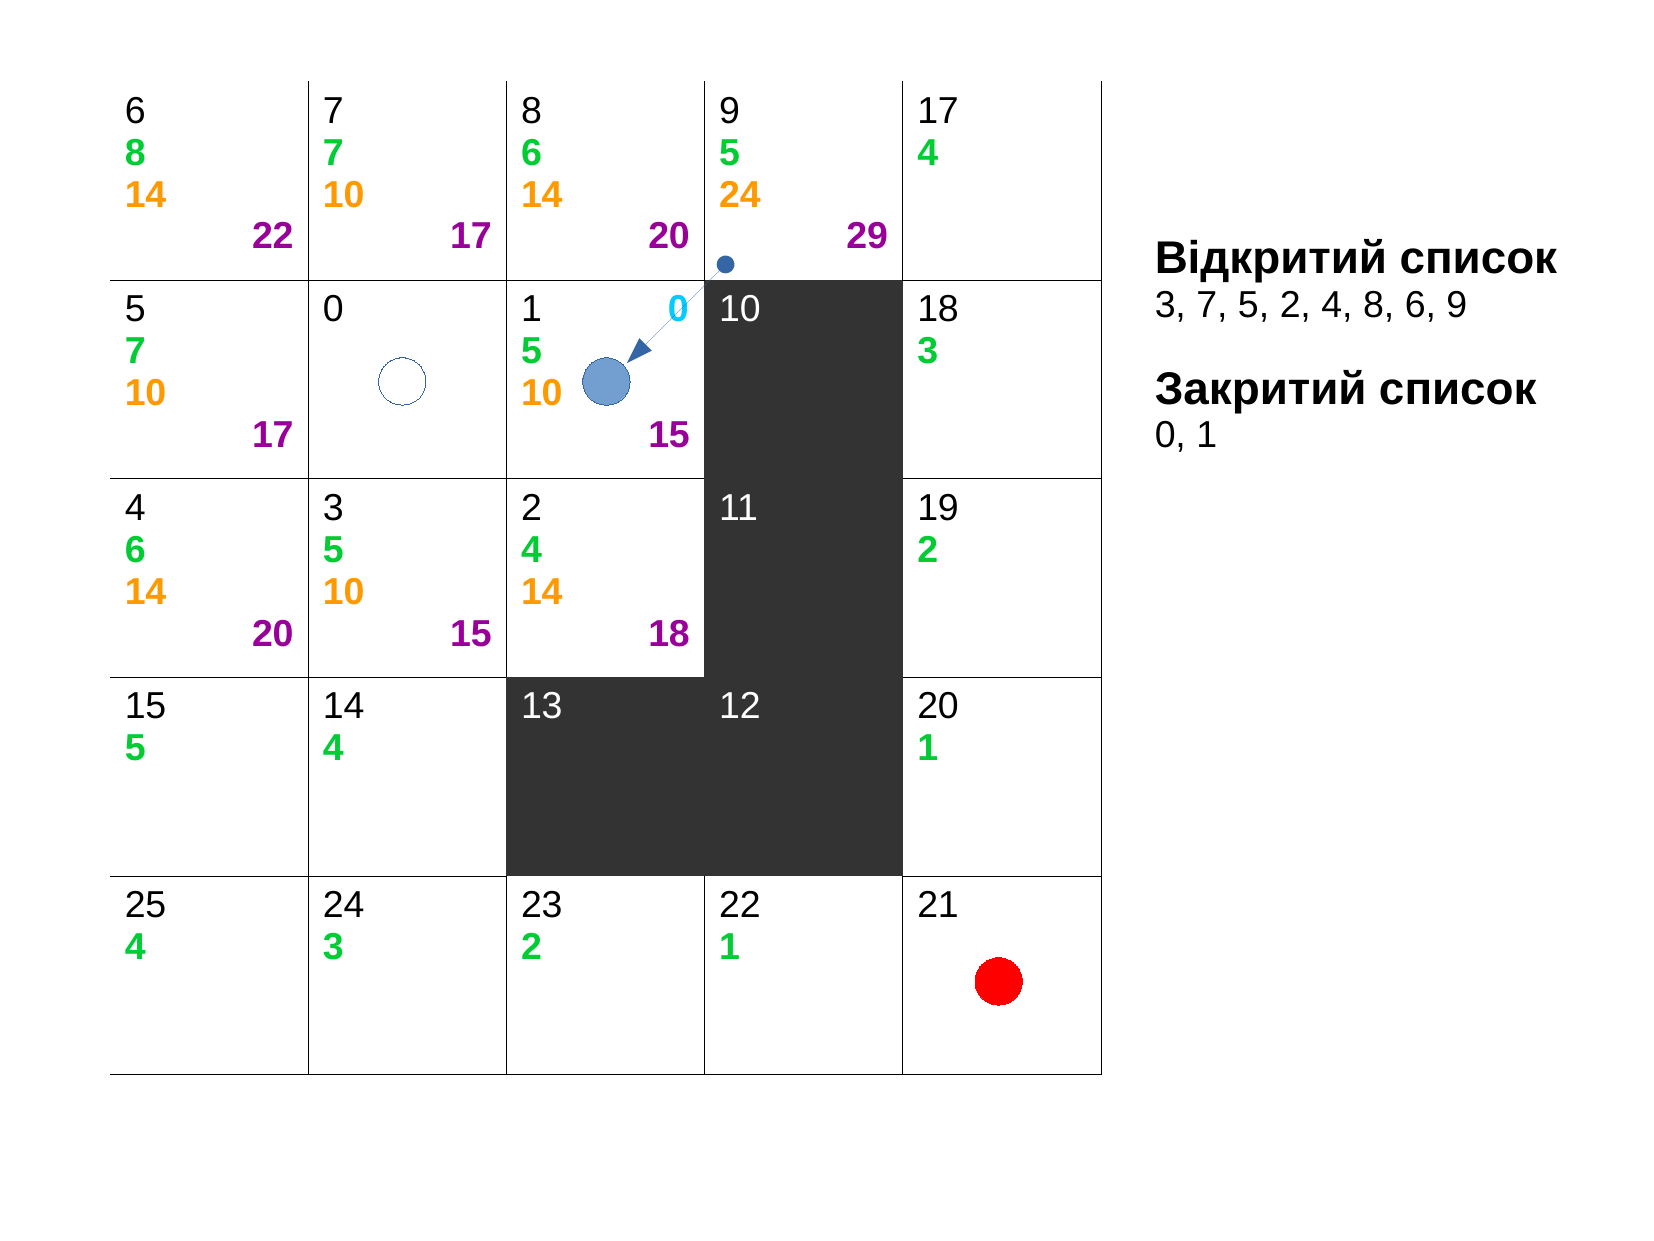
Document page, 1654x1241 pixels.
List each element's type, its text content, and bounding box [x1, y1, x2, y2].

table_cell 23 2 [507, 876, 704, 1074]
table_cell 20 1 [903, 678, 1101, 876]
text_box [582, 357, 631, 406]
table_cell 15 5 [110, 678, 308, 876]
table_cell 19 2 [903, 479, 1101, 677]
text_box [378, 357, 426, 406]
text_box [975, 957, 1023, 1006]
table_cell 21 [903, 877, 1101, 1074]
table_cell 2 4 14 18 [507, 479, 704, 677]
table_cell 5 7 10 17 [110, 281, 308, 478]
table_cell 4 6 14 20 [110, 479, 308, 677]
table_cell 14 4 [309, 678, 506, 876]
table_cell 25 4 [110, 877, 308, 1074]
text_box Відкритий список 3, 7, 5, 2, 4, 8, 6, 9 Закритий список 0, 1 [1140, 225, 1592, 464]
table_cell 24 3 [309, 877, 506, 1074]
table_cell 12 [704, 677, 903, 876]
table_cell 1 0 5 10 15 [507, 281, 704, 478]
table_cell 3 5 10 15 [309, 479, 506, 677]
table_header 9 5 24 29 [705, 81, 902, 280]
table_cell 13 [506, 677, 704, 876]
table_cell 10 [704, 280, 903, 479]
table_cell 22 1 [705, 876, 902, 1074]
table_cell 0 [309, 281, 506, 478]
table_header 7 7 10 17 [309, 81, 506, 280]
table_header 6 8 14 22 [110, 81, 308, 280]
table_header 8 6 14 20 [507, 81, 704, 280]
table_cell 18 3 [903, 281, 1101, 478]
table_cell 11 [704, 479, 903, 677]
table_header 17 4 [903, 81, 1101, 280]
